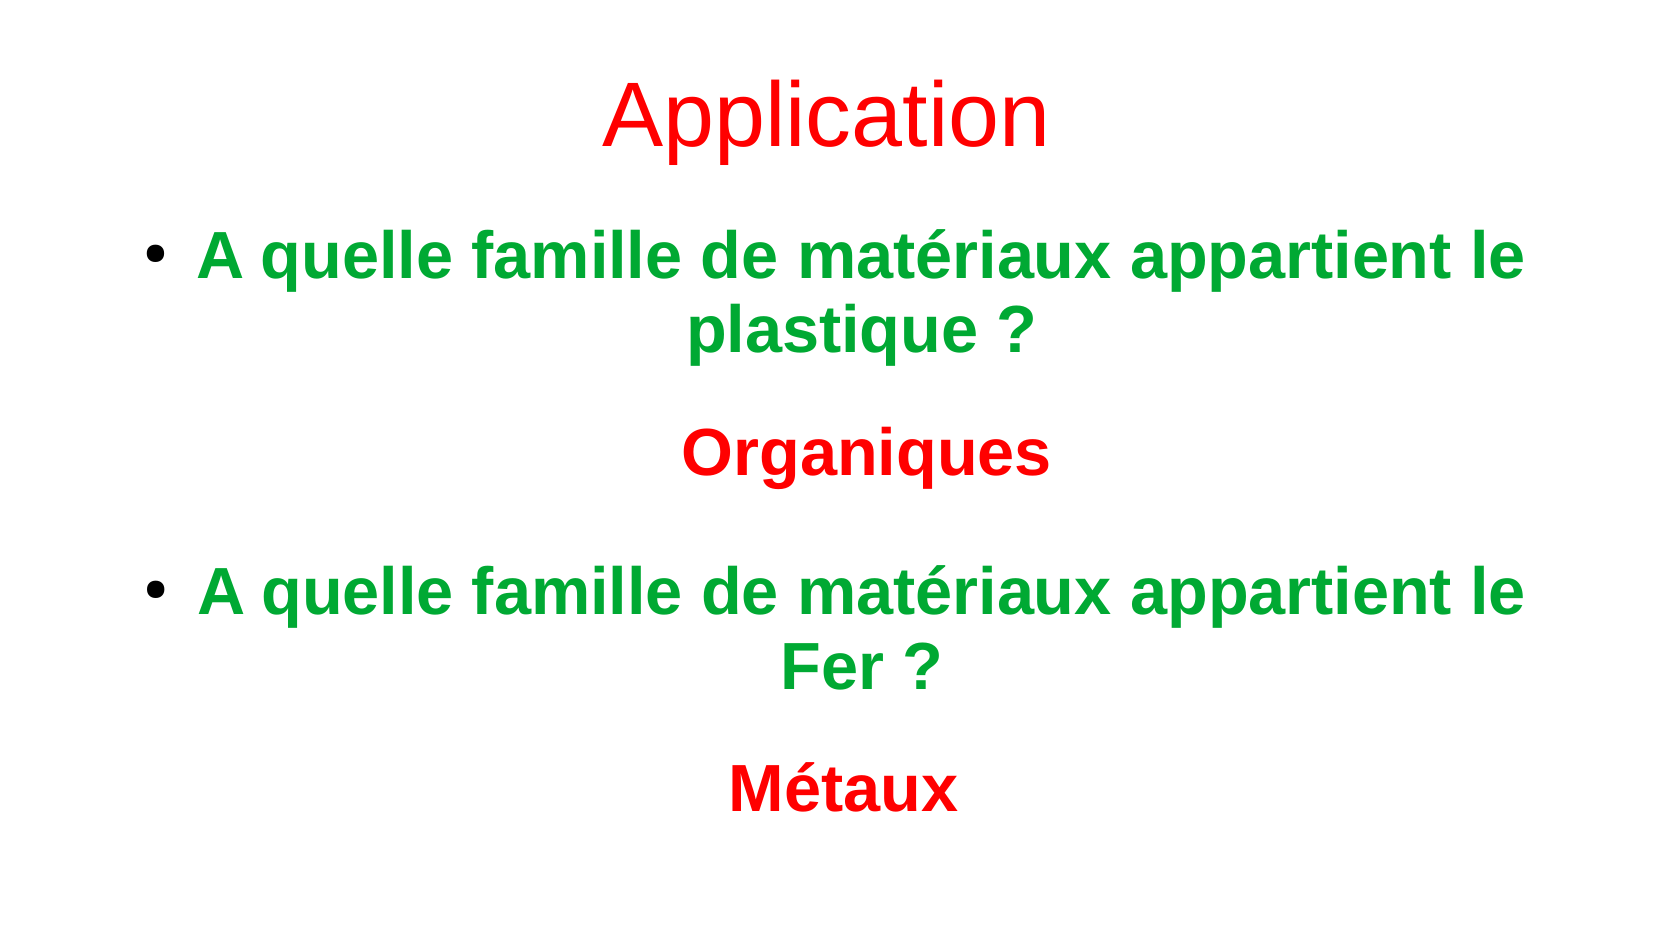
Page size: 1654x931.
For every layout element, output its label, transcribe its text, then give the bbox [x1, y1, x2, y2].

title Application [82, 37, 1571, 193]
list A quelle famille de matériaux appartient le plastique ? [82, 217, 1571, 376]
list A quelle famille de matériaux appartient le Fer ? [82, 554, 1571, 712]
text_box Organiques [666, 407, 1088, 526]
text_box Métaux [714, 744, 1023, 834]
